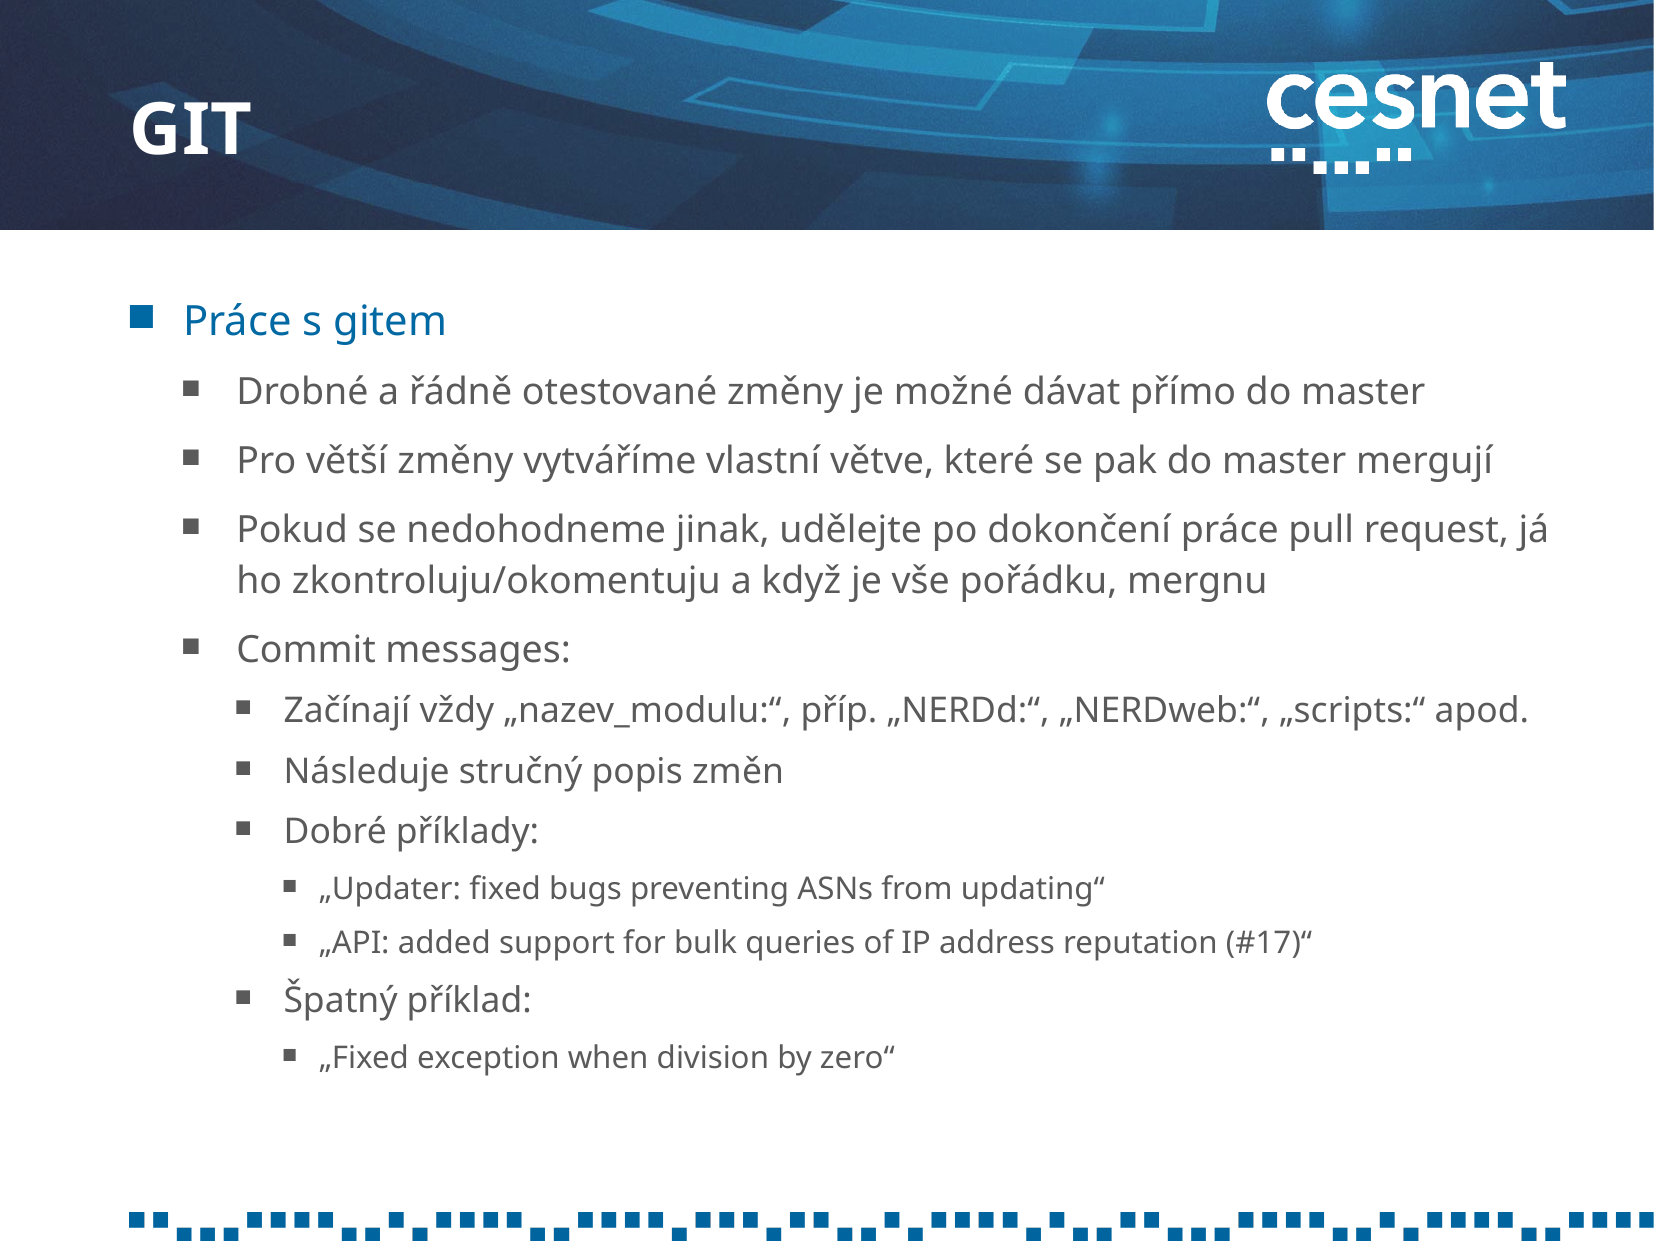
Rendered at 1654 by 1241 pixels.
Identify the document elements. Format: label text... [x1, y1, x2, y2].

picture [129, 1212, 1654, 1241]
picture [1266, 62, 1567, 174]
title GIT [129, 15, 1229, 223]
list Práce s gitem Drobné a řádně otestované změny je možné dávat přímo do master Pro větší změny vytváříme vlastní větve, které se pak do master mergují Pokud se nedohodneme jinak, udělejte po dokončení práce pull request, já ho zkontroluju/okomentuju a když je vše pořádku, mergnu Commit messages: Začínají vždy „nazev_modulu:“, příp. „NERDd:“, „NERDweb:“, „scripts:“ apod. Následuje stručný popis změn Dobré příklady: „Updater: fixed bugs preventing ASNs from updating“ „API: added support for bulk queries of IP address reputation (#17)“ Špatný příklad: „Fixed exception when division by zero“ [129, 290, 1571, 1123]
